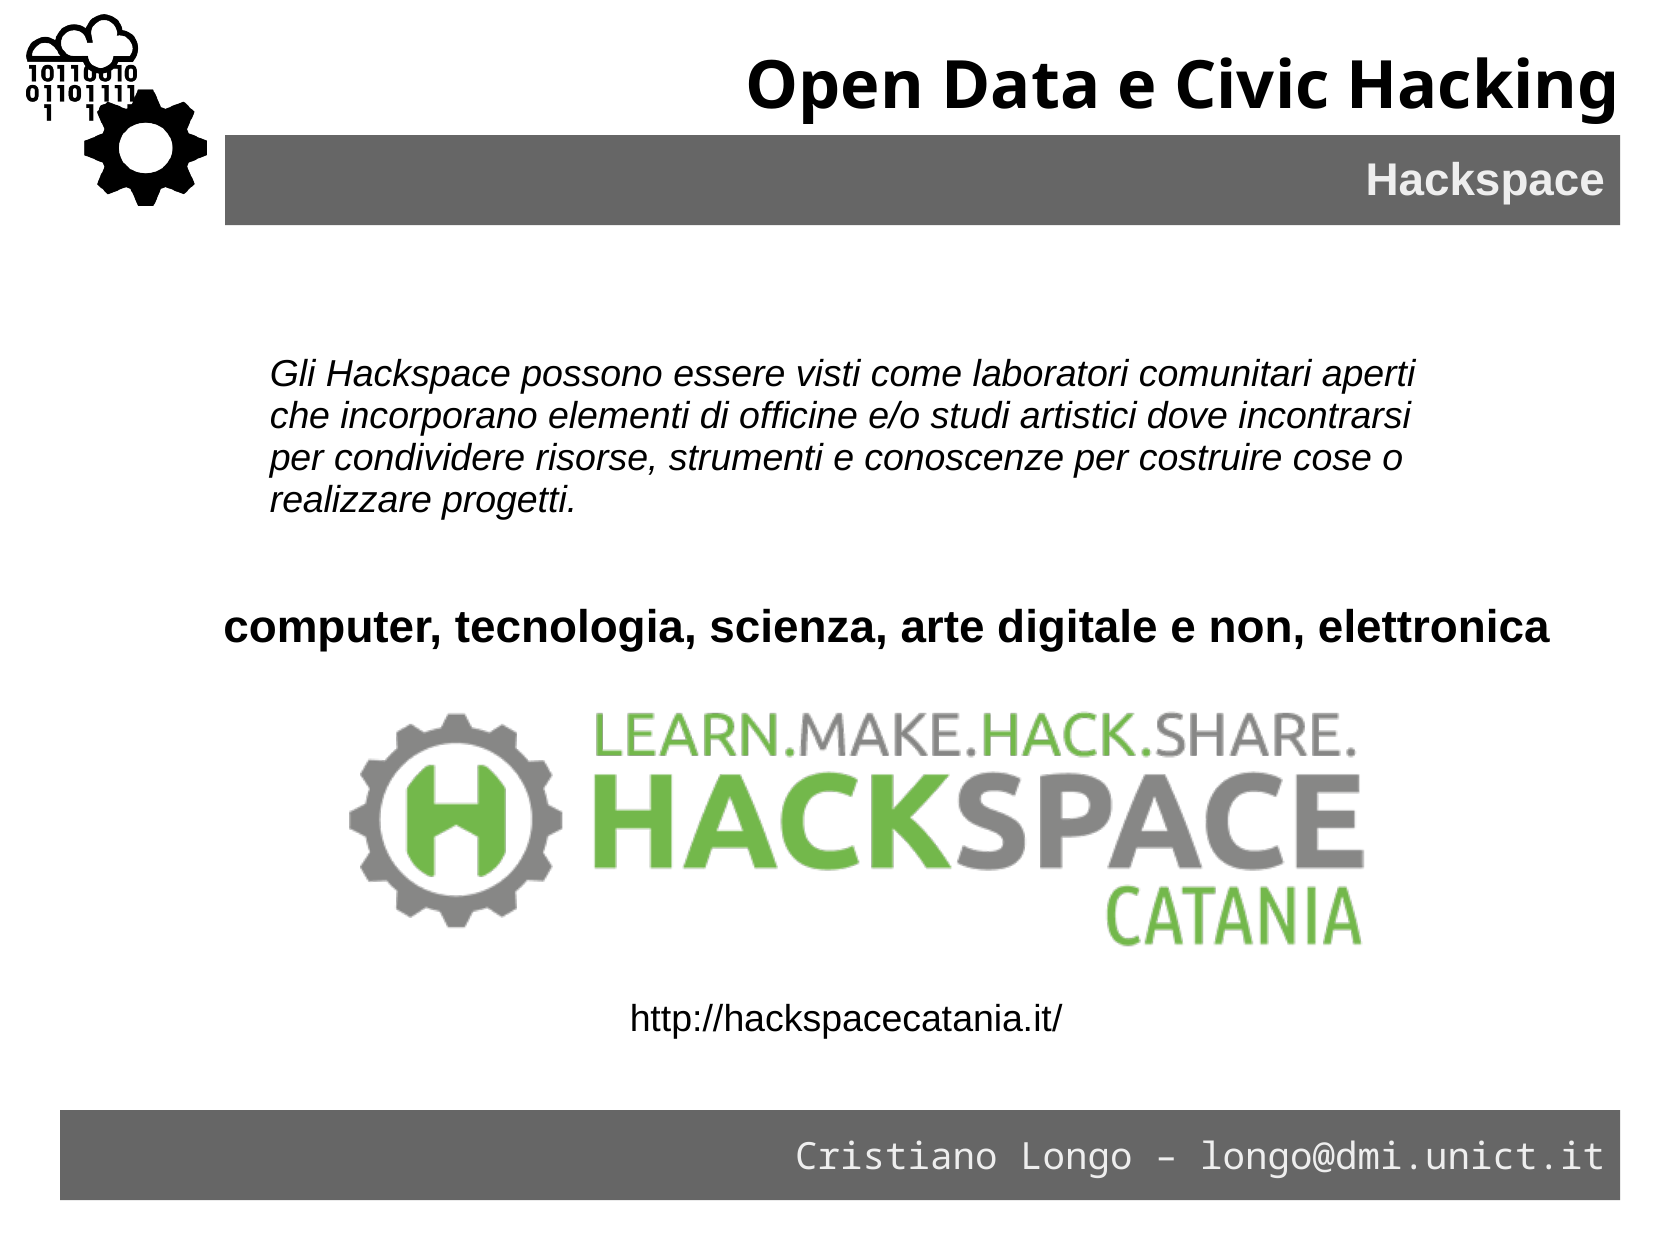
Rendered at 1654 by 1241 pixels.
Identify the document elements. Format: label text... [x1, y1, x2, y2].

text_box http://hackspacecatania.it/ [615, 990, 1078, 1047]
text_box Cristiano Longo – longo@dmi.unict.it [60, 1110, 1621, 1201]
picture [345, 704, 1397, 973]
text_box computer, tecnologia, scienza, arte digitale e non, elettronica [208, 593, 1566, 661]
picture [26, 14, 207, 206]
text_box Open Data e Civic Hacking [285, 30, 1636, 123]
text_box Hackspace [225, 135, 1621, 226]
text_box Gli Hackspace possono essere visti come laboratori comunitari aperti che incorporano elementi di officine e/o studi artistici dove incontrarsi per condividere risorse, strumenti e conoscenze per costruire cose o realizzare progetti. [255, 345, 1486, 571]
